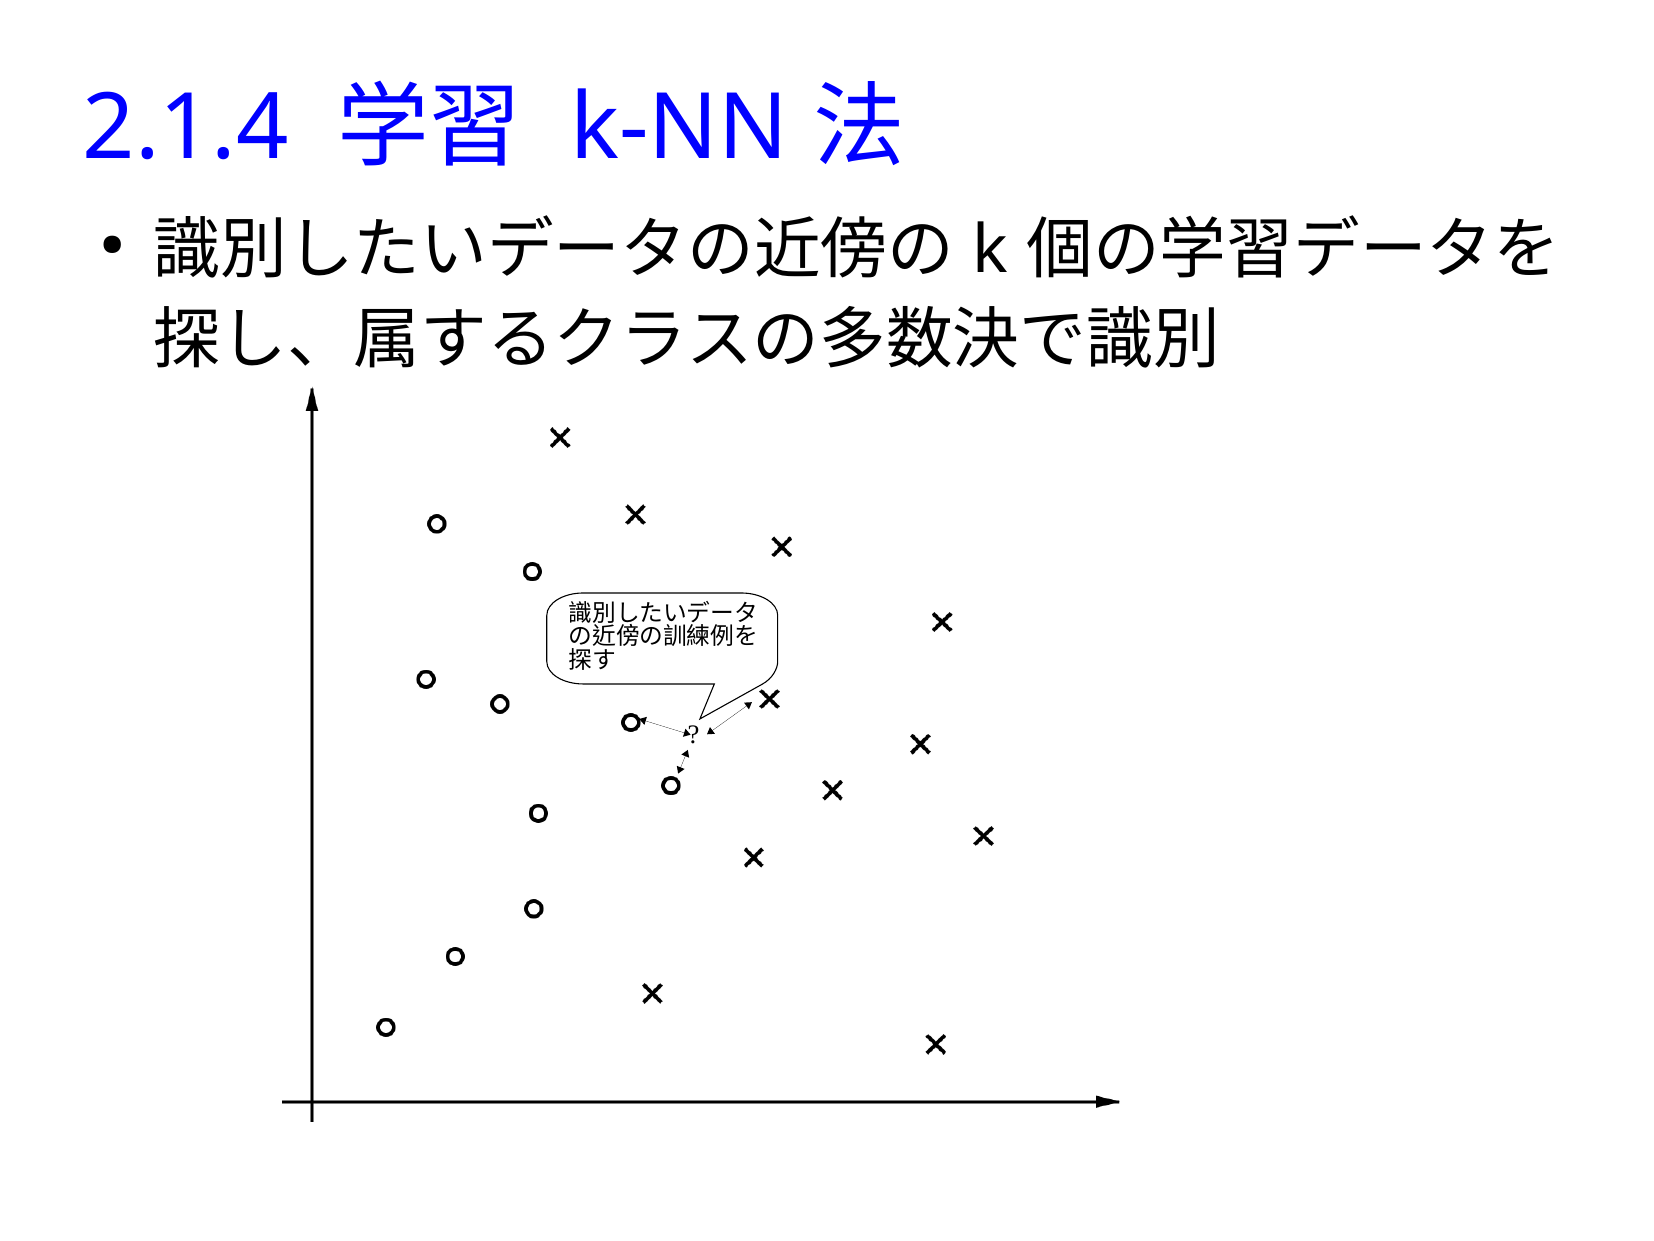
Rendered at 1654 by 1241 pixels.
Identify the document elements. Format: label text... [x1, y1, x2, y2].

list 識別したいデータの近傍のk個の学習データを探し、属するクラスの多数決で識別 [82, 200, 1571, 1152]
picture [282, 383, 1123, 1123]
title 2.1.4 学習 k-NN法 [82, 49, 1571, 198]
